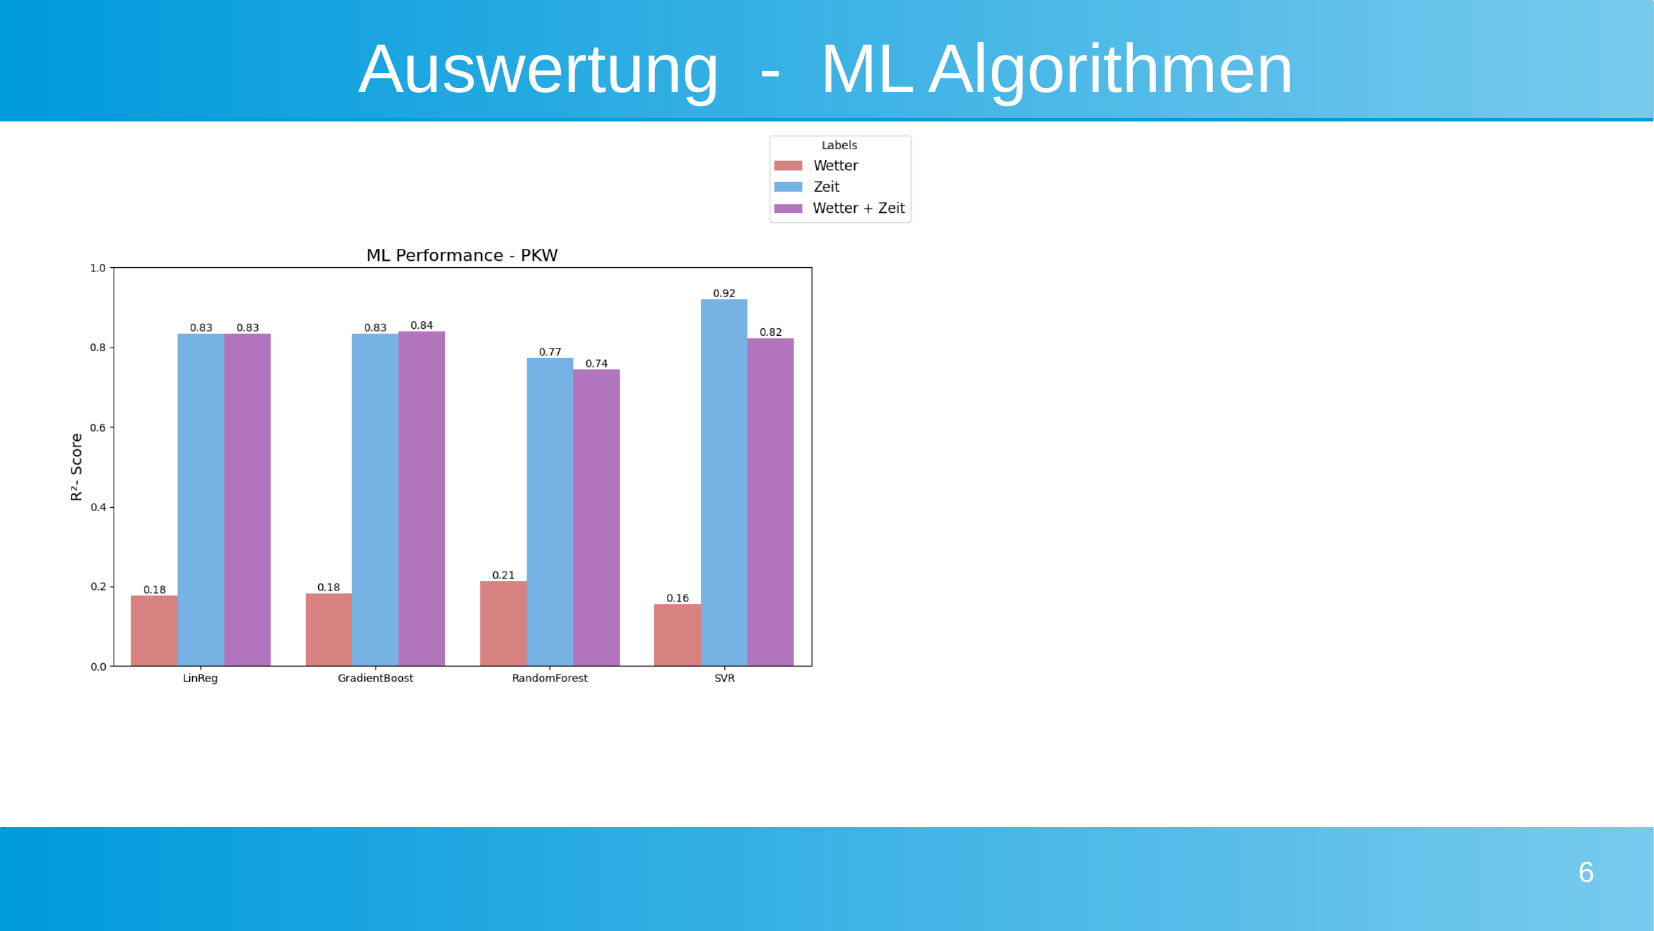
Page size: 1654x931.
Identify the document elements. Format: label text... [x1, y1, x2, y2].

picture [66, 242, 820, 687]
picture [765, 131, 916, 226]
title Auswertung - ML Algorithmen [59, 29, 1595, 108]
